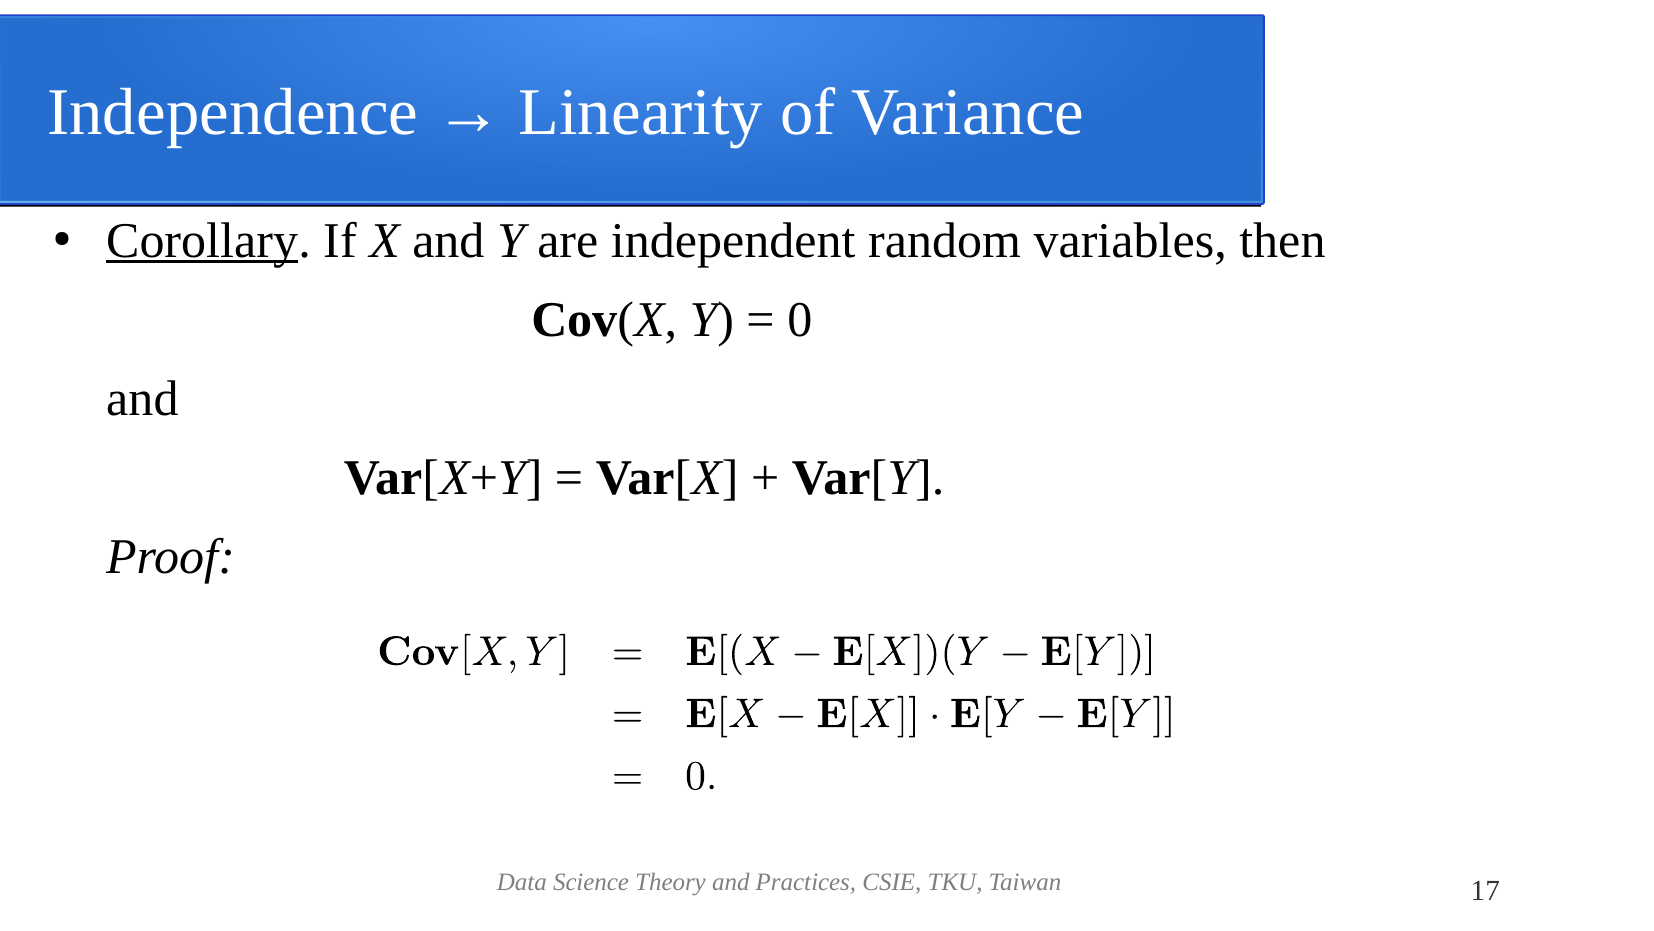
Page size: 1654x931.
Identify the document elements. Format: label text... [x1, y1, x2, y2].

list Corollary. If X and Y are independent random variables, then Cov(X, Y) = 0 and Var[X+Y] = Var[X] + Var[Y]. Proof: [35, 212, 1524, 863]
picture [375, 632, 1173, 792]
title Independence → Linearity of Variance [47, 35, 1199, 189]
